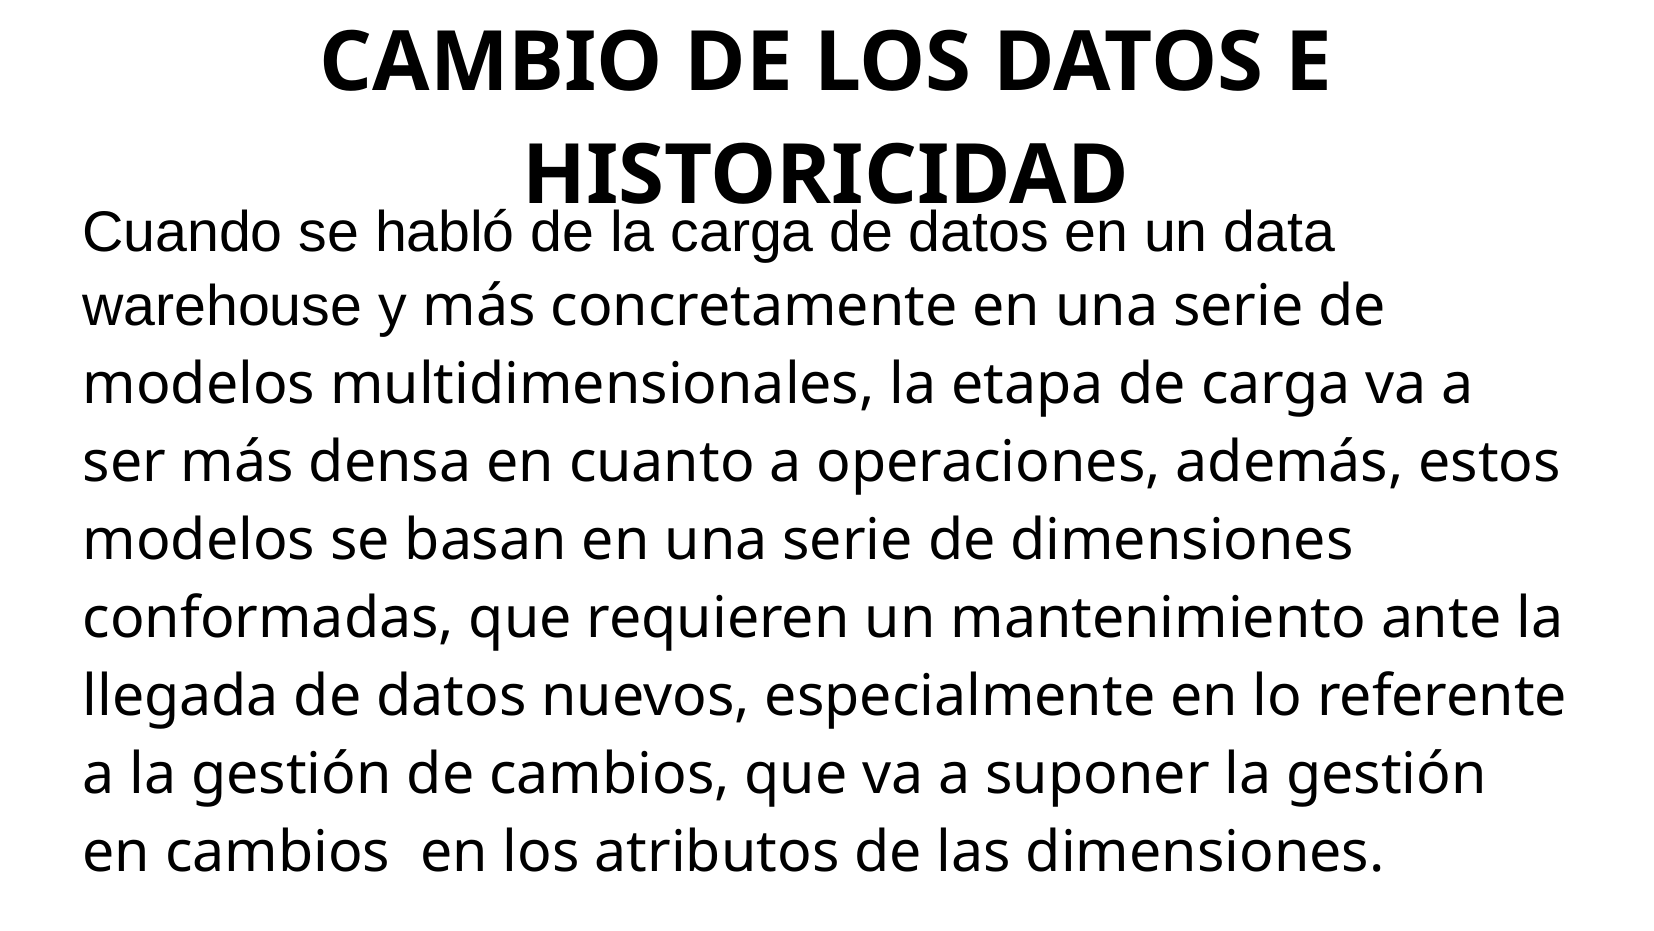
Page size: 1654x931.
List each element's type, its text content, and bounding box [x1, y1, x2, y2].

title CAMBIO DE LOS DATOS E HISTORICIDAD [5, 14, 1646, 215]
list Cuando se habló de la carga de datos en un data warehouse y más concretamente en una serie de modelos multidimensionales, la etapa de carga va a ser más densa en cuanto a operaciones, además, estos modelos se basan en una serie de dimensiones conformadas, que requieren un mantenimiento ante la llegada de datos nuevos, especialmente en lo referente a la gestión de cambios, que va a suponer la gestión en cambios en los atributos de las dimensiones. [82, 199, 1571, 928]
